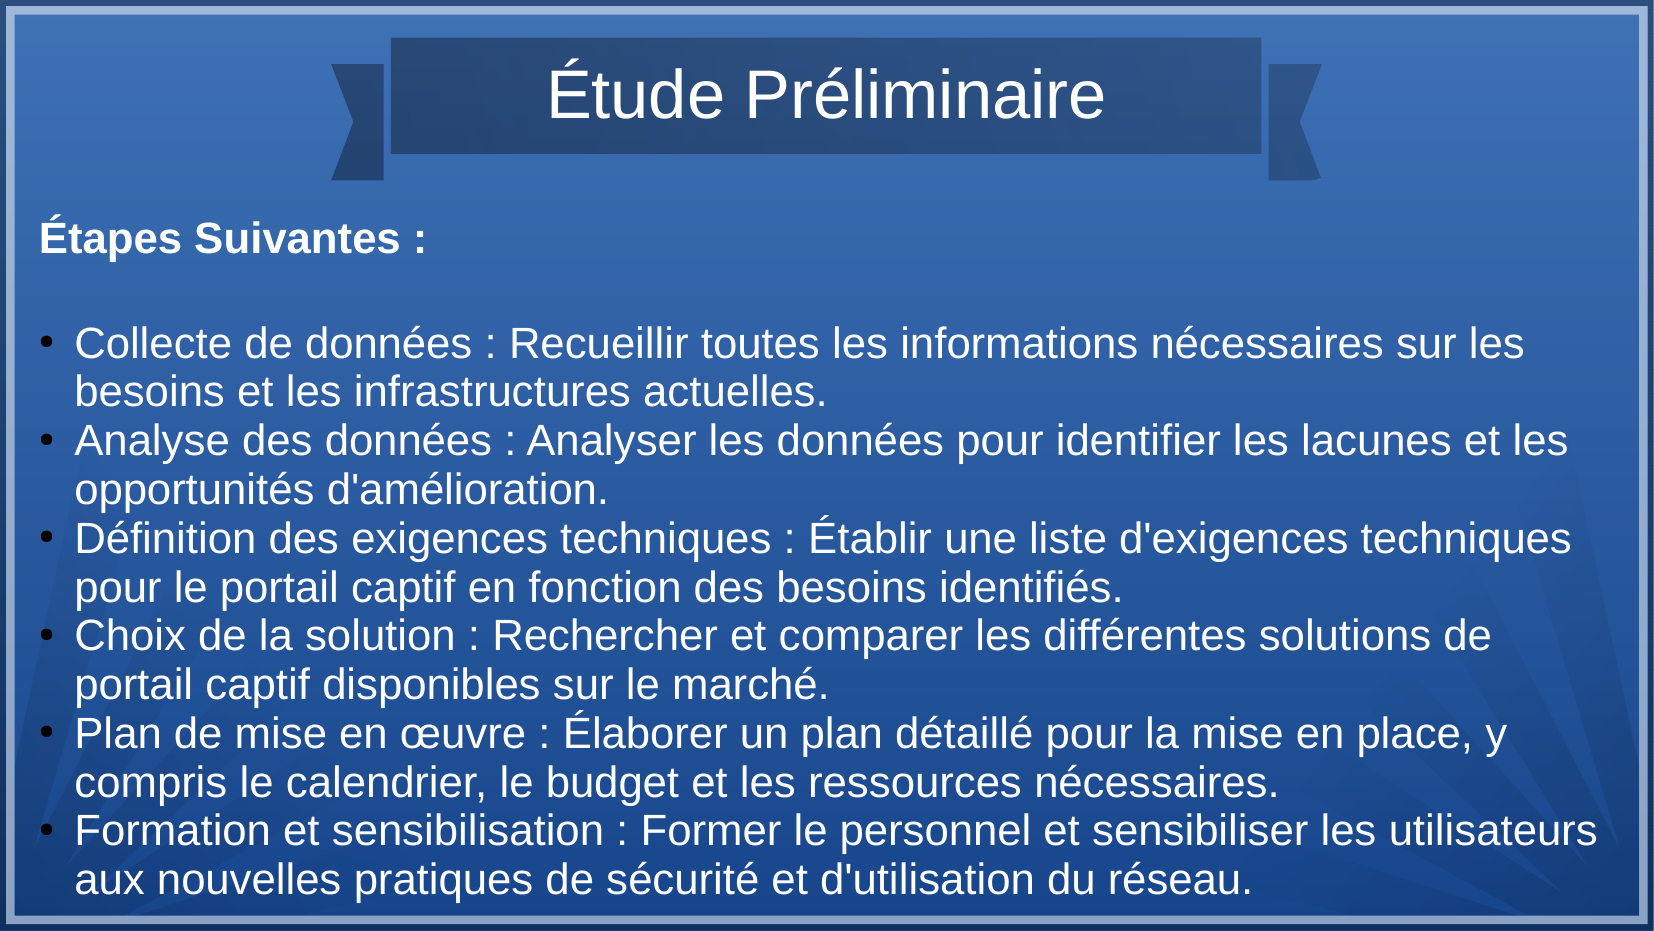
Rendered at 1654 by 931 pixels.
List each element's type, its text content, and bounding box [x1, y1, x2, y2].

title Étude Préliminaire [389, 35, 1264, 154]
text_box Étapes Suivantes : Collecte de données : Recueillir toutes les informations nécessaires sur les besoins et les infrastructures actuelles. Analyse des données : Analyser les données pour identifier les lacunes et les opportunités d'amélioration. Définition des exigences techniques : Établir une liste d'exigences techniques pour le portail captif en fonction des besoins identifiés. Choix de la solution : Rechercher et comparer les différentes solutions de portail captif disponibles sur le marché. Plan de mise en œuvre : Élaborer un plan détaillé pour la mise en place, y compris le calendrier, le budget et les ressources nécessaires. Formation et sensibilisation : Former le personnel et sensibiliser les utilisateurs aux nouvelles pratiques de sécurité et d'utilisation du réseau. [24, 206, 1625, 912]
